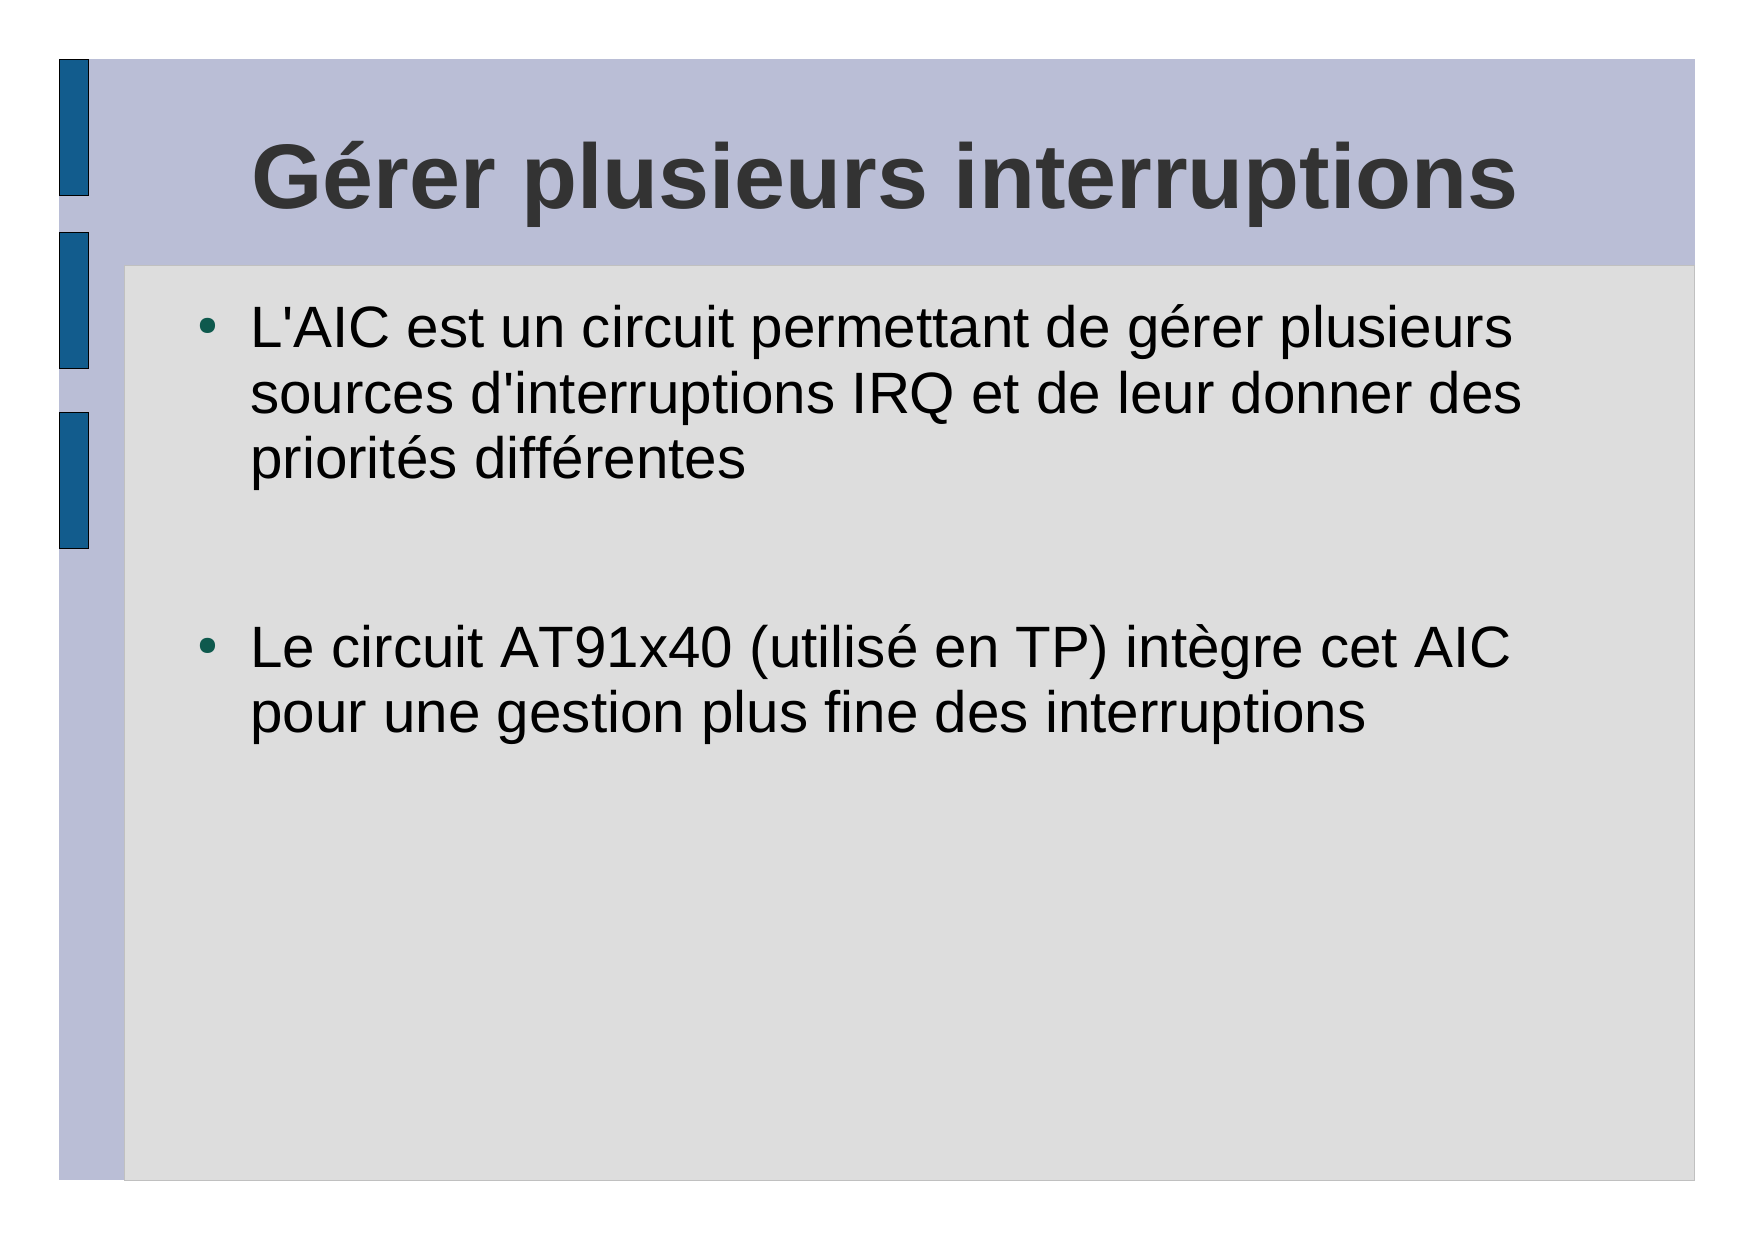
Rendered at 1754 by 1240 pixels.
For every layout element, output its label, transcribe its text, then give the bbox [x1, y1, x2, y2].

list L'AIC est un circuit permettant de gérer plusieurs sources d'interruptions IRQ et de leur donner des priorités différentes Le circuit AT91x40 (utilisé en TP) intègre cet AIC pour une gestion plus fine des interruptions [179, 295, 1577, 1093]
title Gérer plusieurs interruptions [118, 88, 1654, 266]
